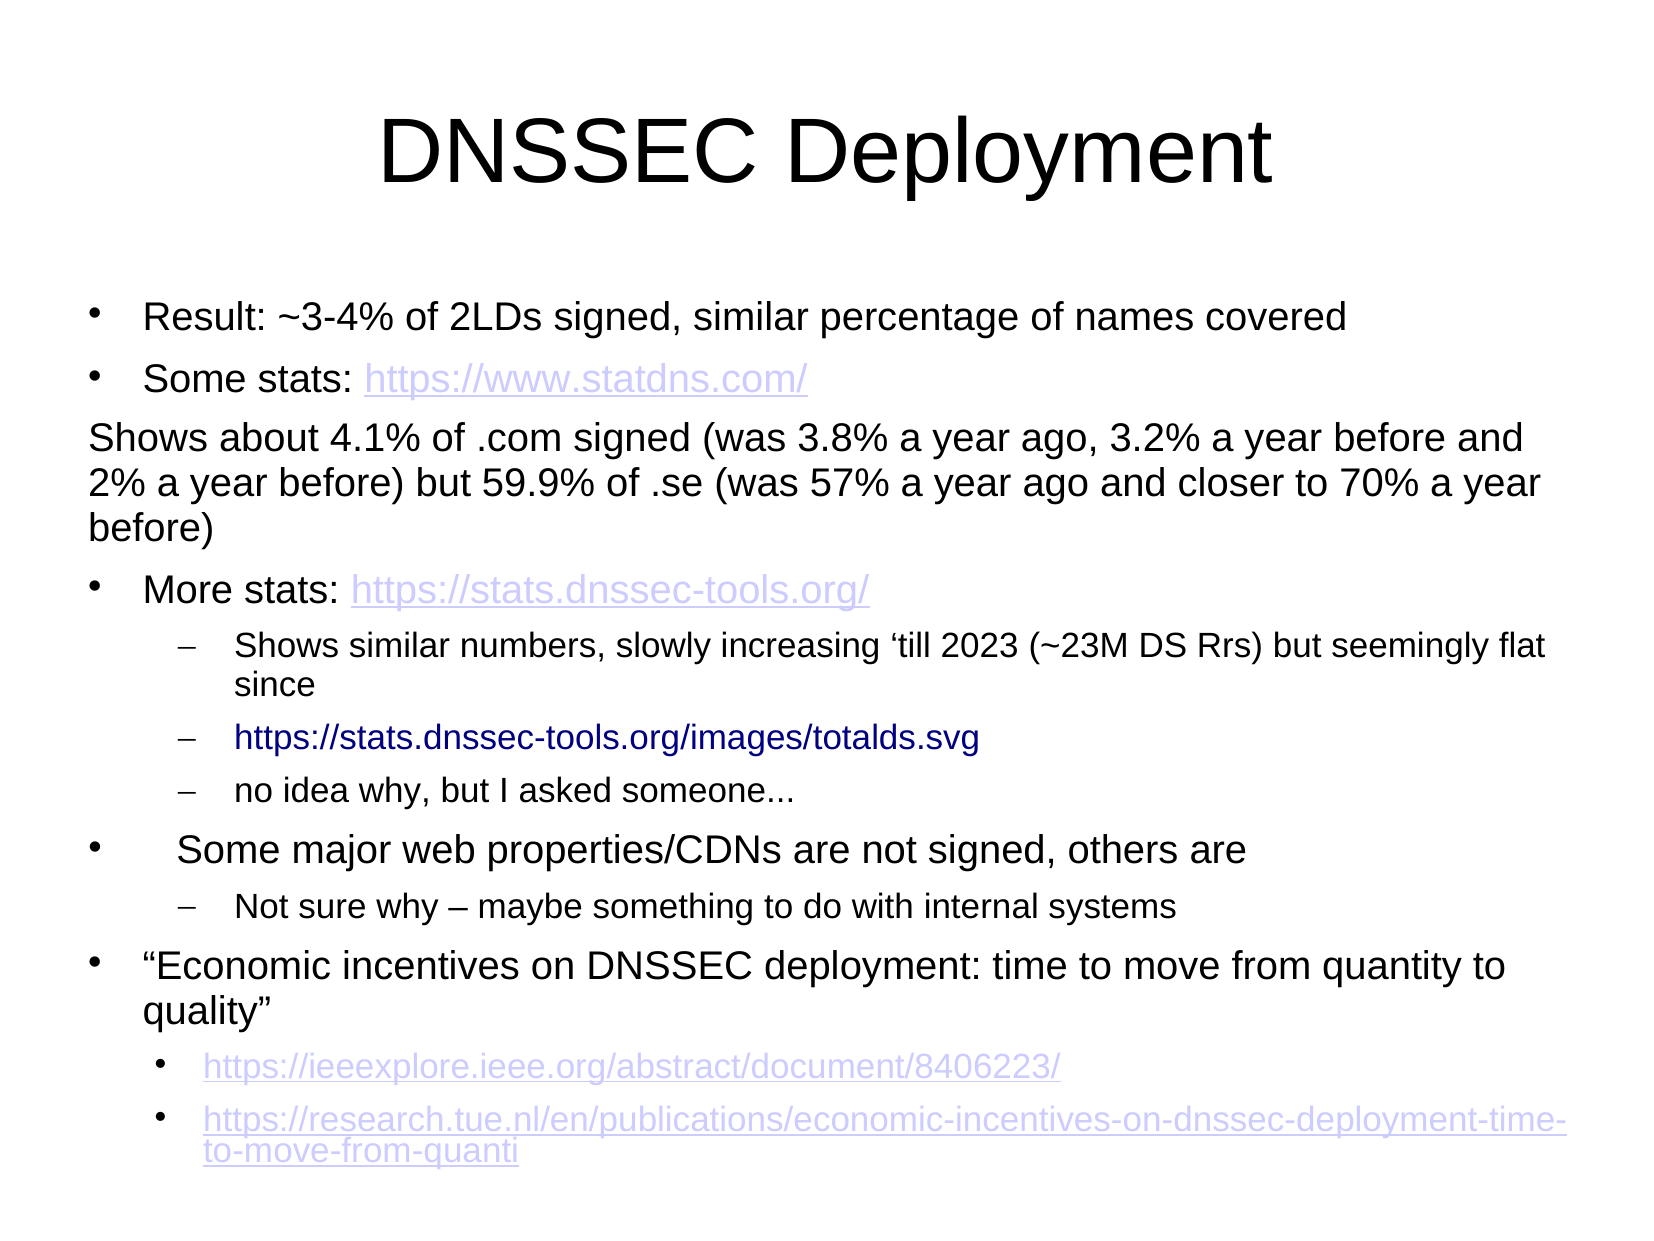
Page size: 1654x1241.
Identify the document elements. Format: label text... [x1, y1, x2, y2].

list Result: ~3-4% of 2LDs signed, similar percentage of names covered Some stats: https://www.statdns.com/ Shows about 4.1% of .com signed (was 3.8% a year ago, 3.2% a year before and 2% a year before) but 59.9% of .se (was 57% a year ago and closer to 70% a year before) More stats: https://stats.dnssec-tools.org/ Shows similar numbers, slowly increasing ‘till 2023 (~23M DS Rrs) but seemingly flat since https://stats.dnssec-tools.org/images/totalds.svg no idea why, but I asked someone... Some major web properties/CDNs are not signed, others are Not sure why – maybe something to do with internal systems “Economic incentives on DNSSEC deployment: time to move from quantity to quality” https://ieeexplore.ieee.org/abstract/document/8406223/ https://research.tue.nl/en/publications/economic-incentives-on-dnssec-deployment-time-to-move-from-quanti [88, 290, 1575, 1152]
title DNSSEC Deployment [82, 49, 1570, 256]
